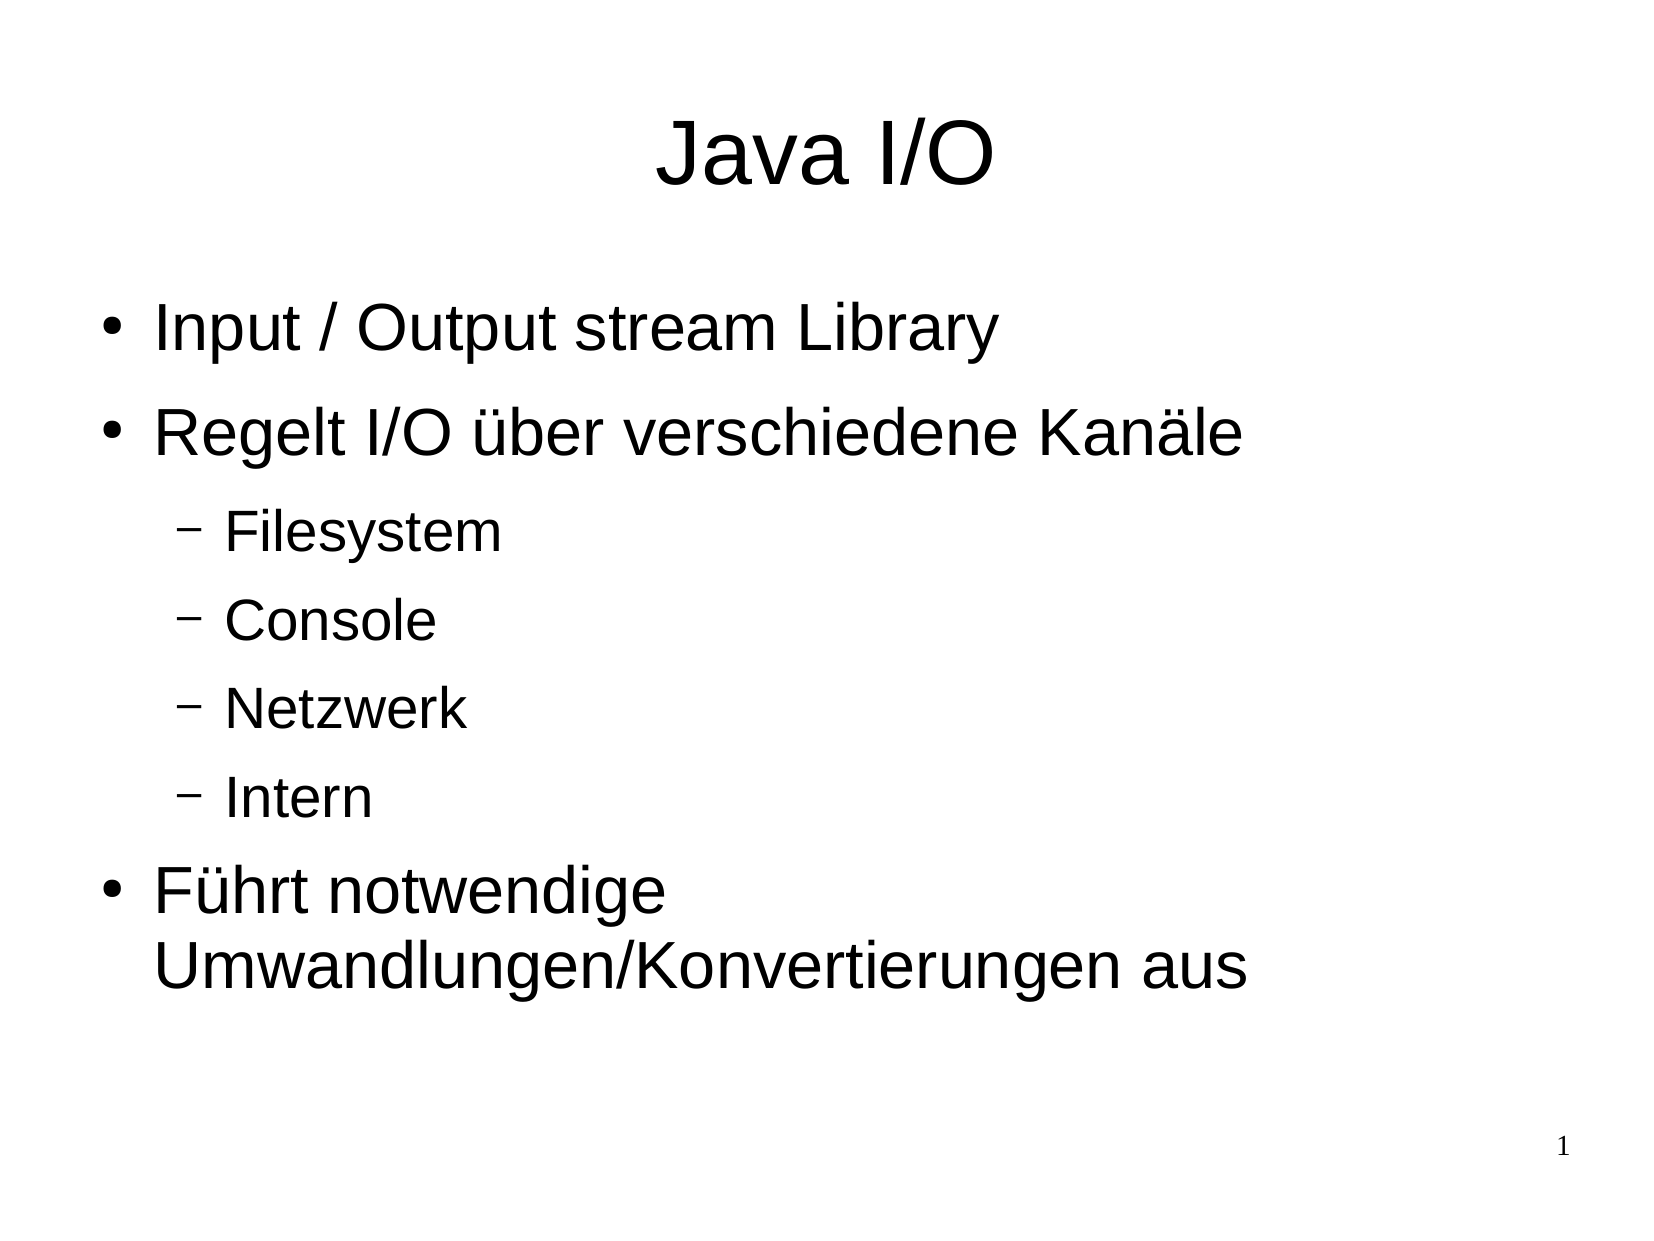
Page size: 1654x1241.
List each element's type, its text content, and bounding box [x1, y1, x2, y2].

list Input / Output stream Library Regelt I/O über verschiedene Kanäle Filesystem Console Netzwerk Intern Führt notwendige Umwandlungen/Konvertierungen aus [82, 290, 1571, 1094]
title Java I/O [82, 56, 1571, 250]
